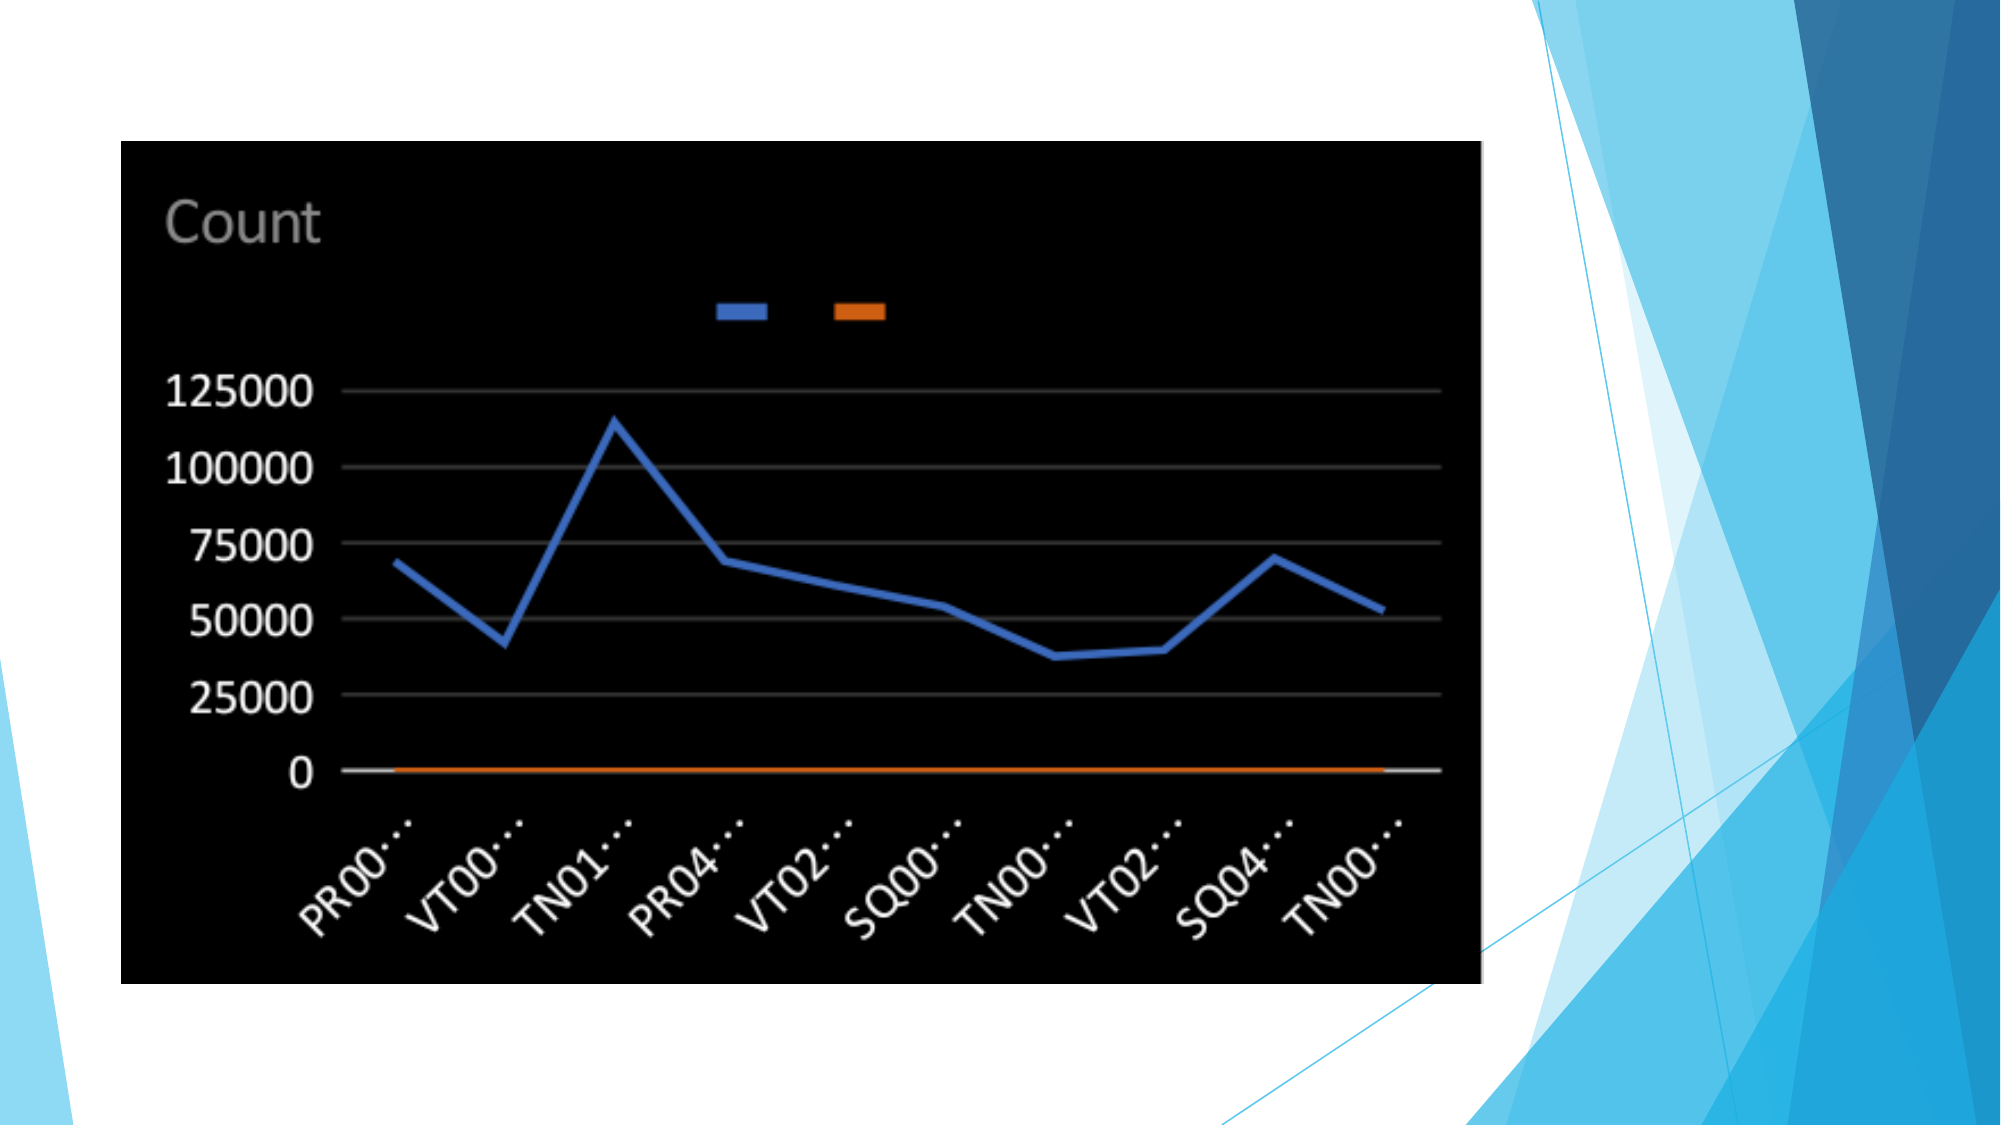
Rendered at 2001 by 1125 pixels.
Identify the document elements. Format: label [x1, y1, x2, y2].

picture [121, 141, 1484, 984]
